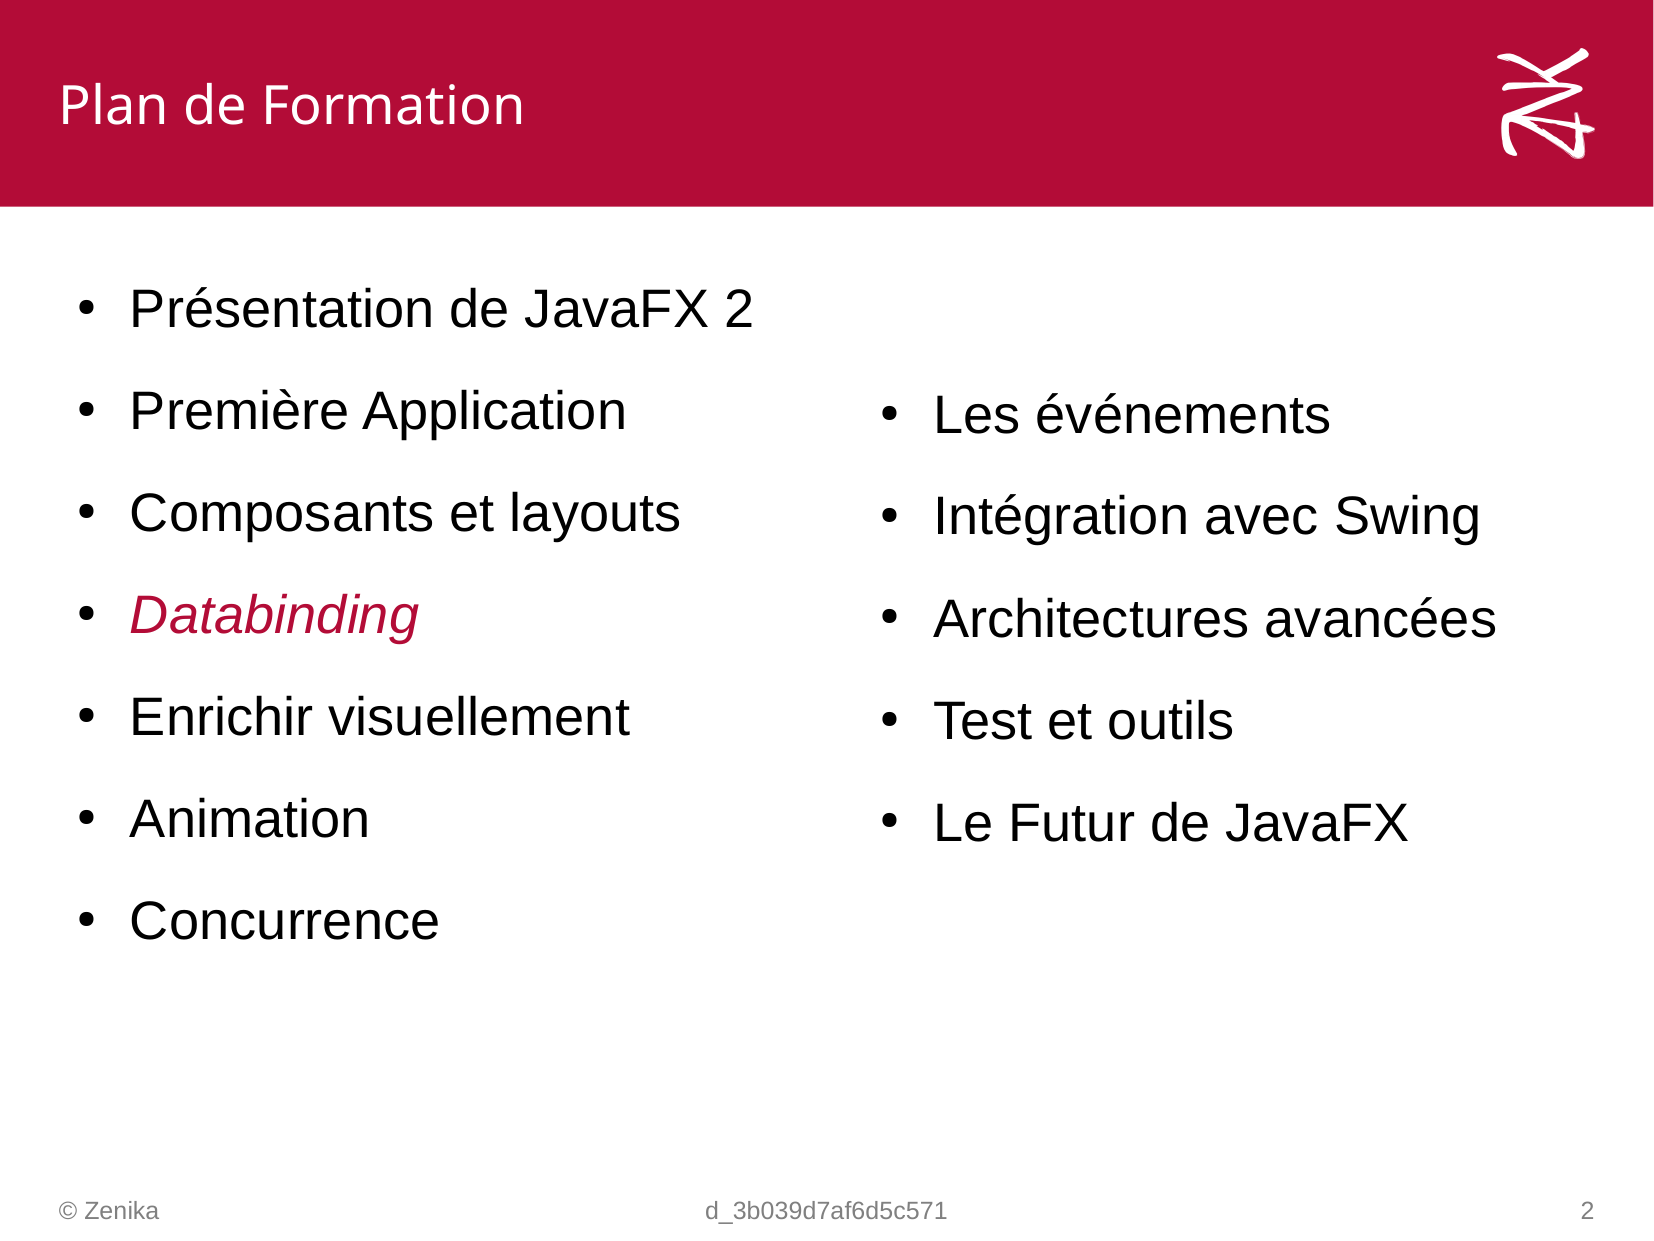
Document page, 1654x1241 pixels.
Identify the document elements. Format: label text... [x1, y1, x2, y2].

title Plan de Formation [59, 29, 1595, 178]
list Les événements Intégration avec Swing Architectures avancées Test et outils Le Futur de JavaFX [862, 353, 1629, 1072]
list Présentation de JavaFX 2 Première Application Composants et layouts Databinding Enrichir visuellement Animation Concurrence [59, 248, 826, 981]
